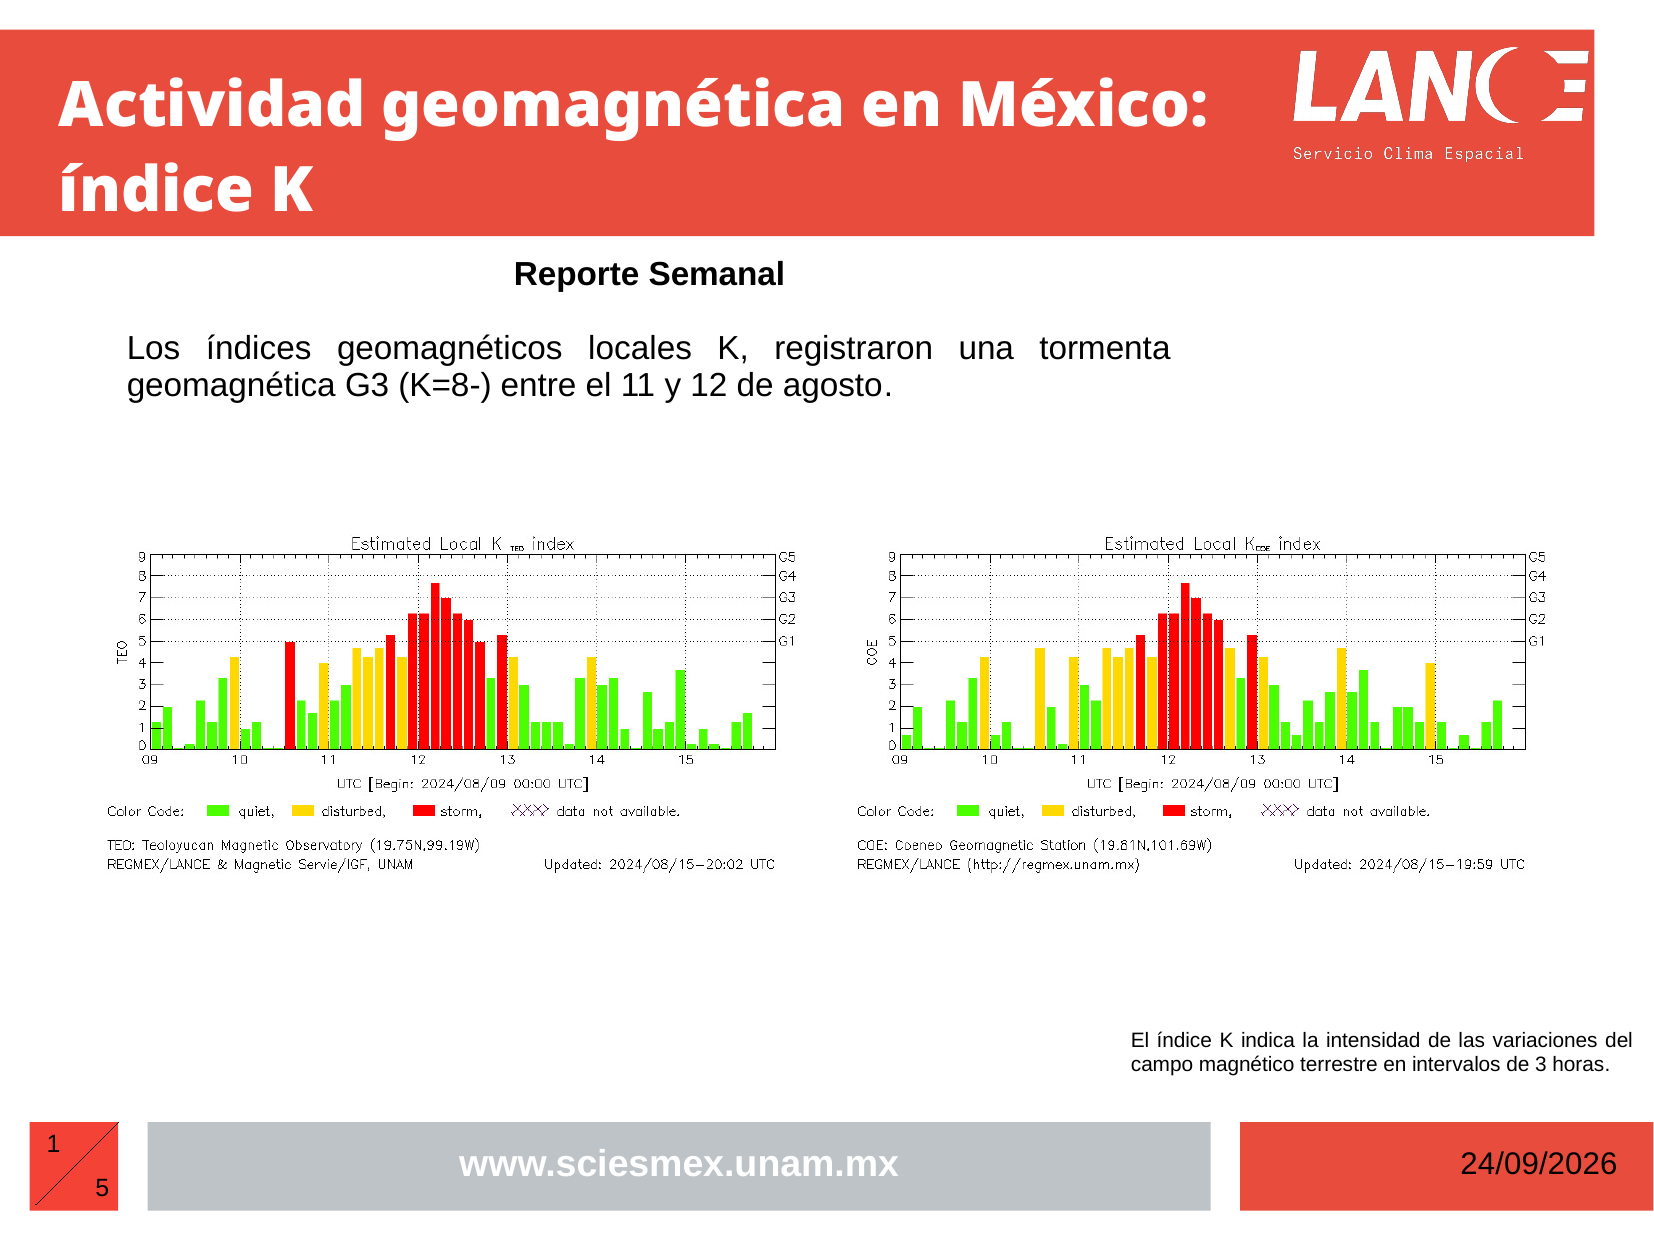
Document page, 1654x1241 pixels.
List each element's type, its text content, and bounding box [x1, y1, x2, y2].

text_box <número> [31, 1122, 176, 1170]
text_box www.sciesmex.unam.mx [153, 1122, 1205, 1205]
picture [100, 519, 810, 875]
text_box 16/08/2024 [1424, 1122, 1654, 1205]
picture [1293, 47, 1589, 162]
text_box Reporte Semanal Los índices geomagnéticos locales K, registraron una tormenta geomagnética G3 (K=8-) entre el 11 y 12 de agosto. [112, 248, 1188, 671]
title Actividad geomagnética en México: índice K [59, 59, 1312, 207]
picture [850, 519, 1560, 875]
text_box 5 [35, 1151, 125, 1209]
text_box El índice K indica la intensidad de las variaciones del campo magnético terrestre en intervalos de 3 horas. [1116, 1021, 1648, 1084]
